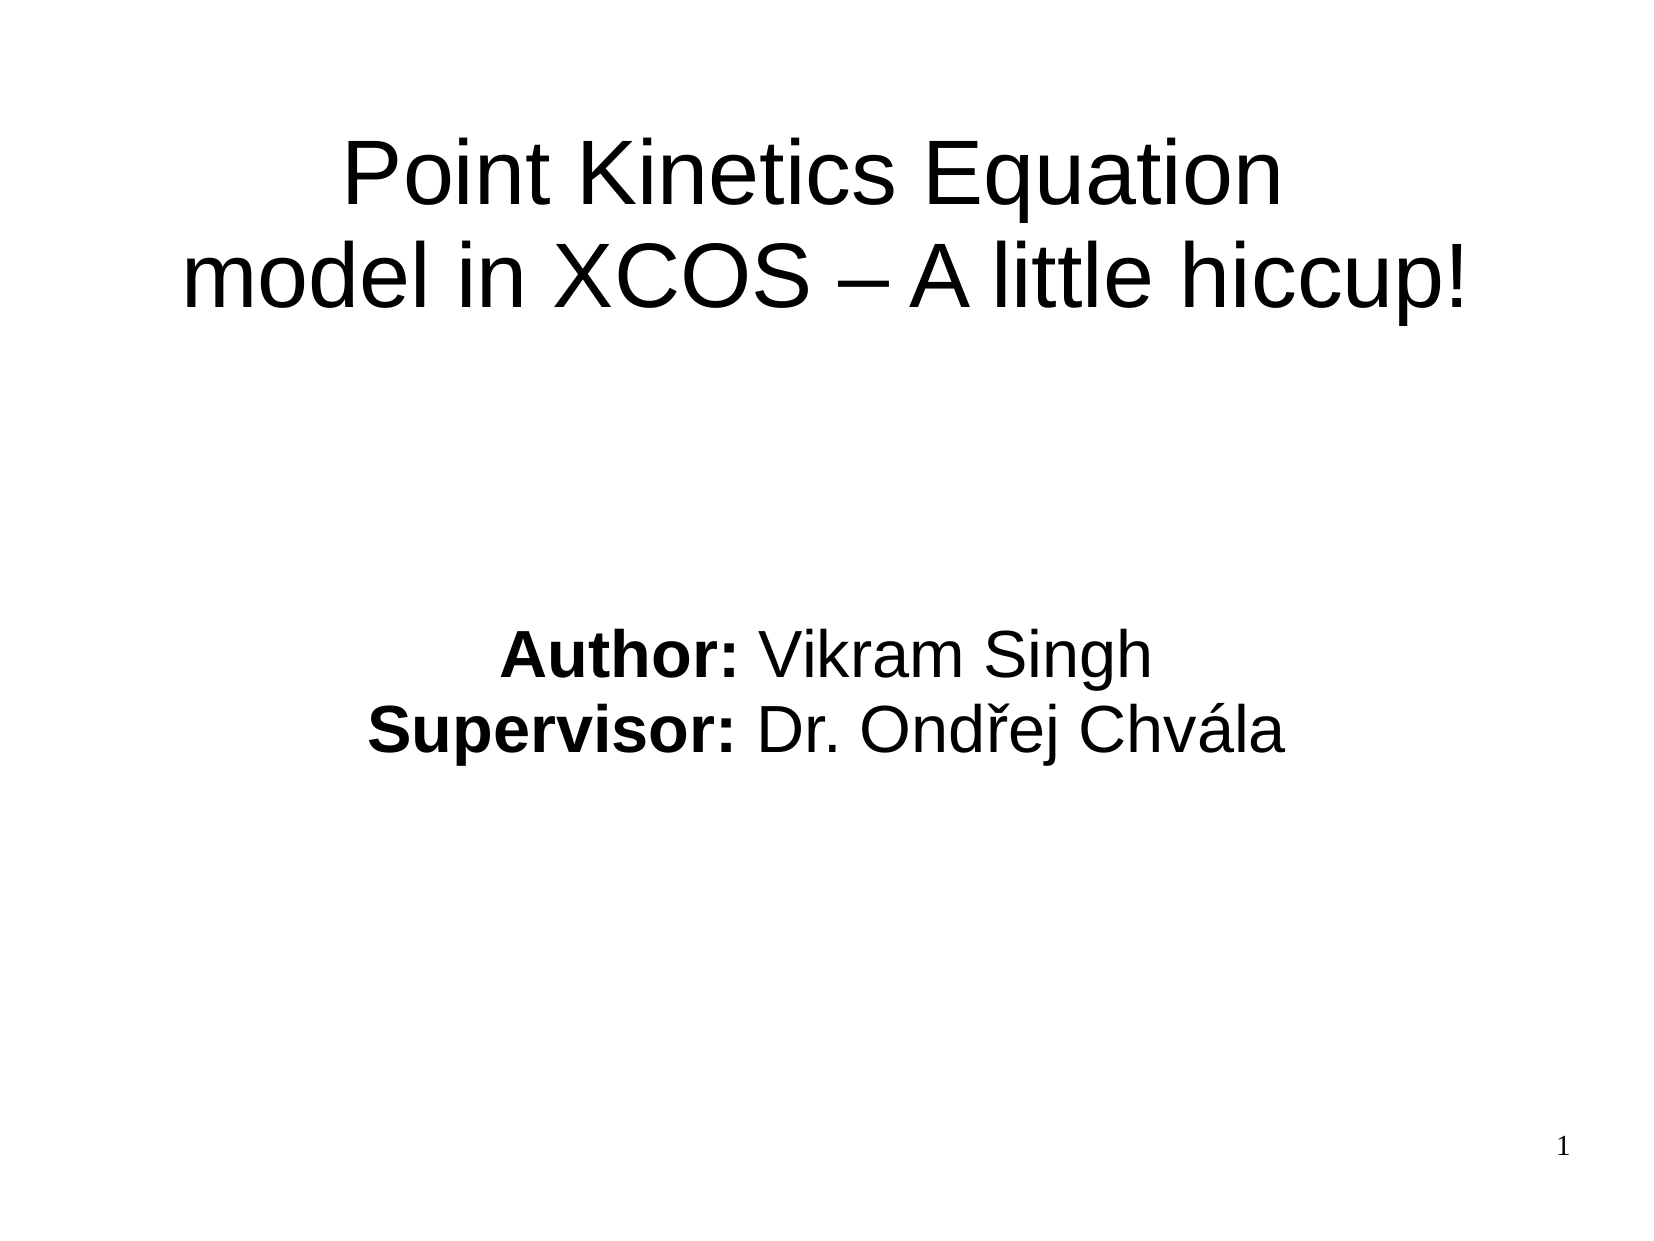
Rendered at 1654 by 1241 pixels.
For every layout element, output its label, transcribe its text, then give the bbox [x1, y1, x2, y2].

subtitle Author: Vikram Singh Supervisor: Dr. Ondřej Chvála [82, 420, 1571, 965]
title Point Kinetics Equation model in XCOS – A little hiccup! [82, 0, 1571, 420]
